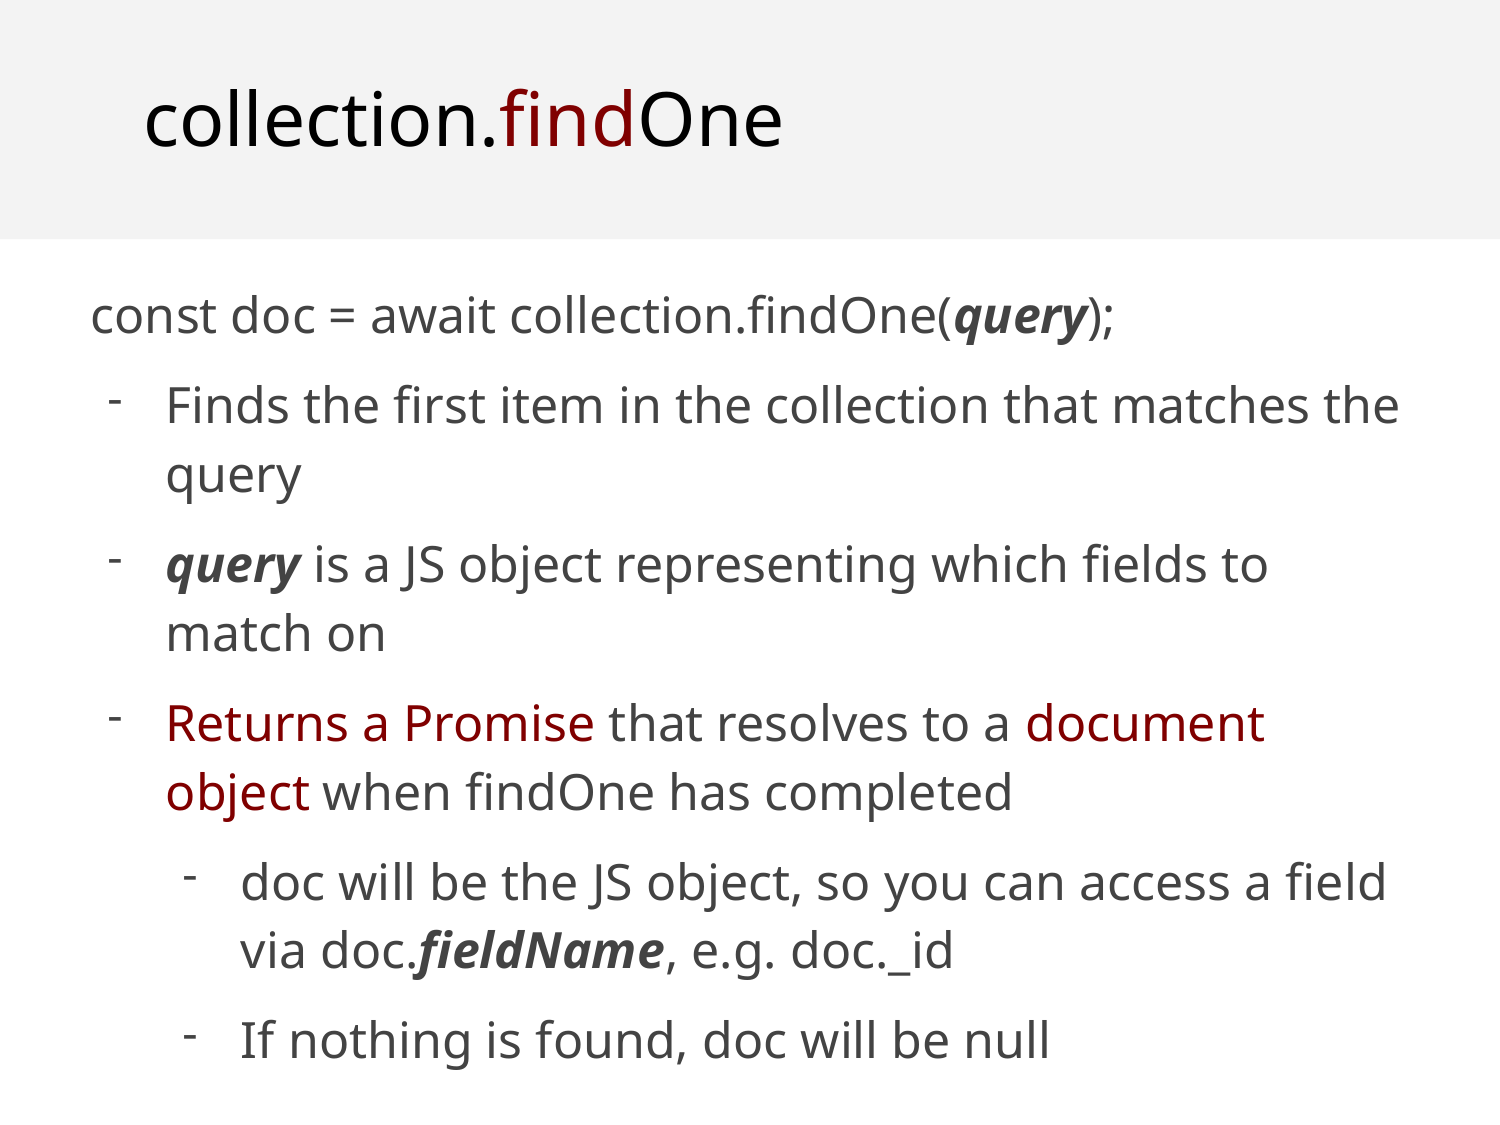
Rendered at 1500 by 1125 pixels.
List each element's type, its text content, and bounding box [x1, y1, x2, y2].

list const doc = await collection.findOne(query); Finds the first item in the collection that matches the query query is a JS object representing which fields to match on Returns a Promise that resolves to a document object when findOne has completed doc will be the JS object, so you can access a field via doc.fieldName, e.g. doc._id If nothing is found, doc will be null [75, 259, 1425, 849]
title collection.findOne [128, 56, 1372, 183]
